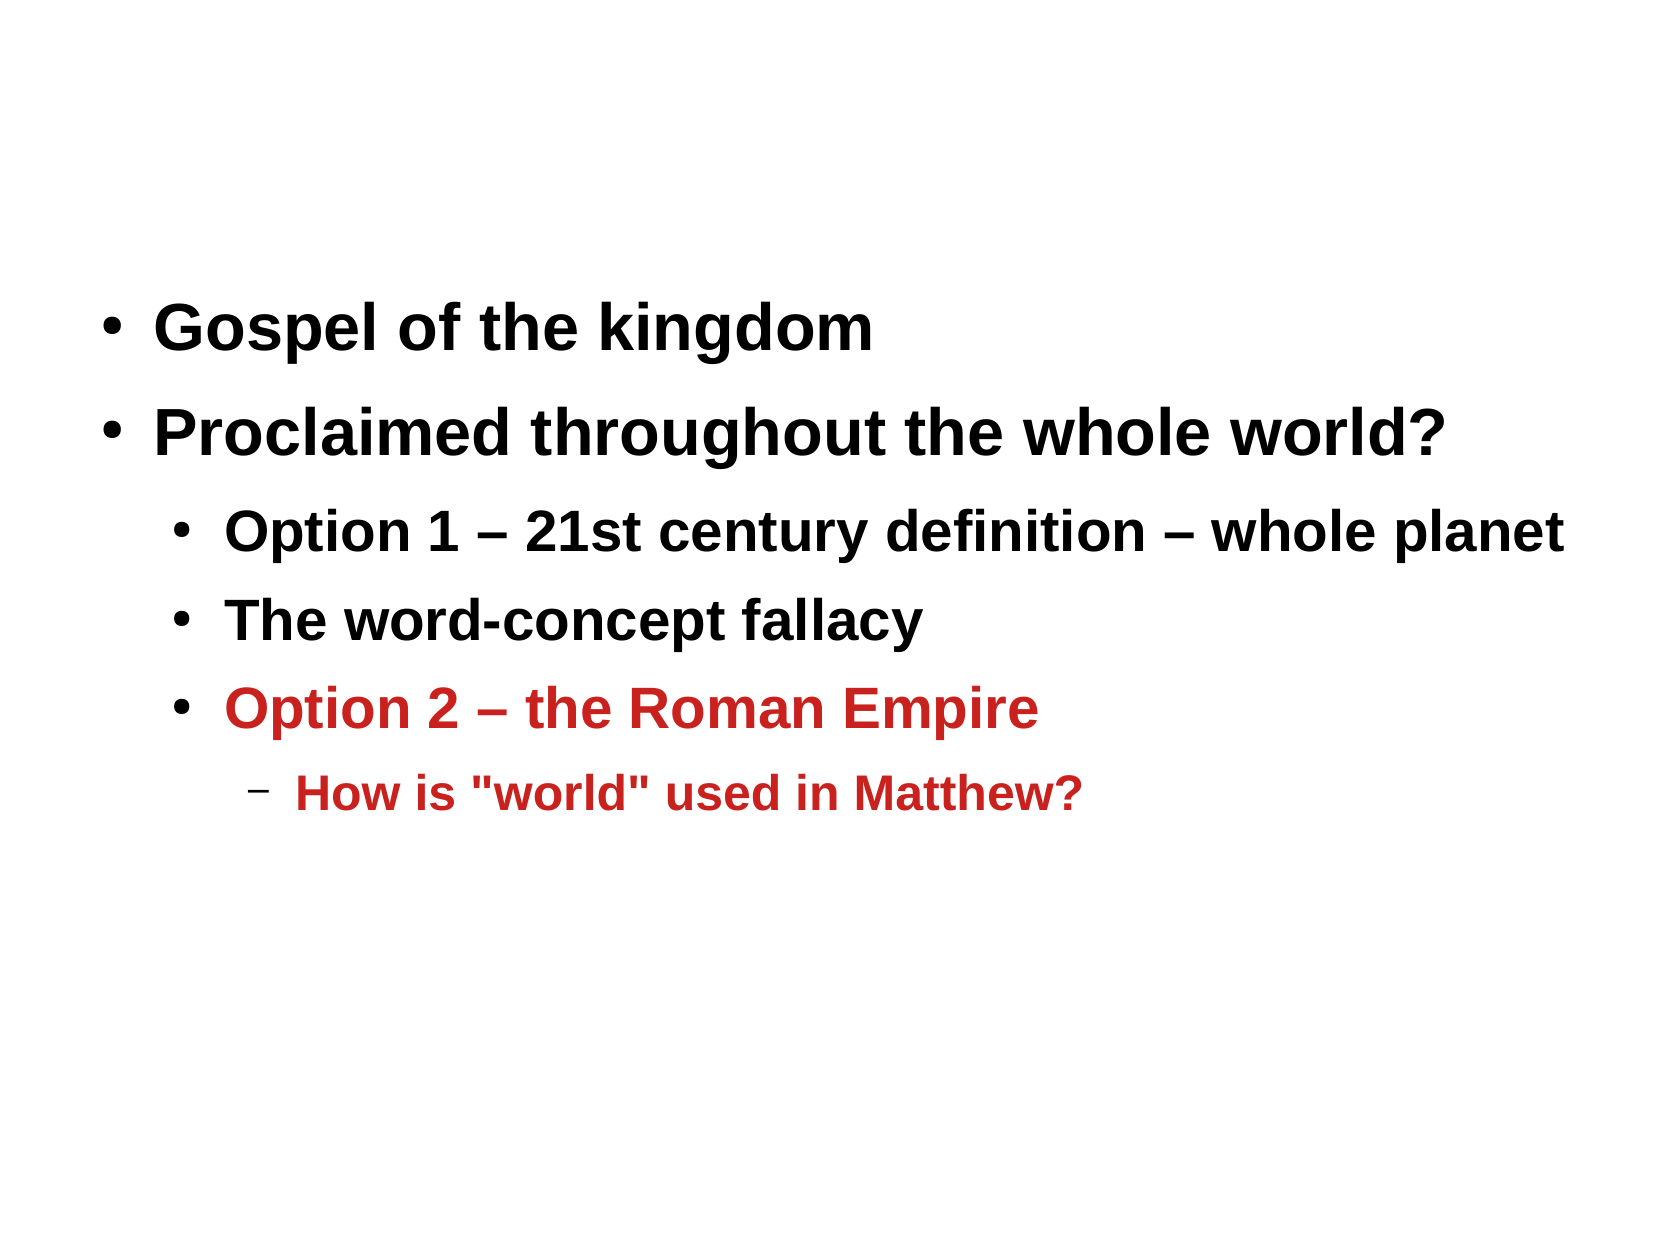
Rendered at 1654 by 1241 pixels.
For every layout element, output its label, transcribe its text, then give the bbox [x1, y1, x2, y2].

list Gospel of the kingdom Proclaimed throughout the whole world? Option 1 – 21st century definition – whole planet The word-concept fallacy Option 2 – the Roman Empire How is "world" used in Matthew? [82, 290, 1571, 1010]
